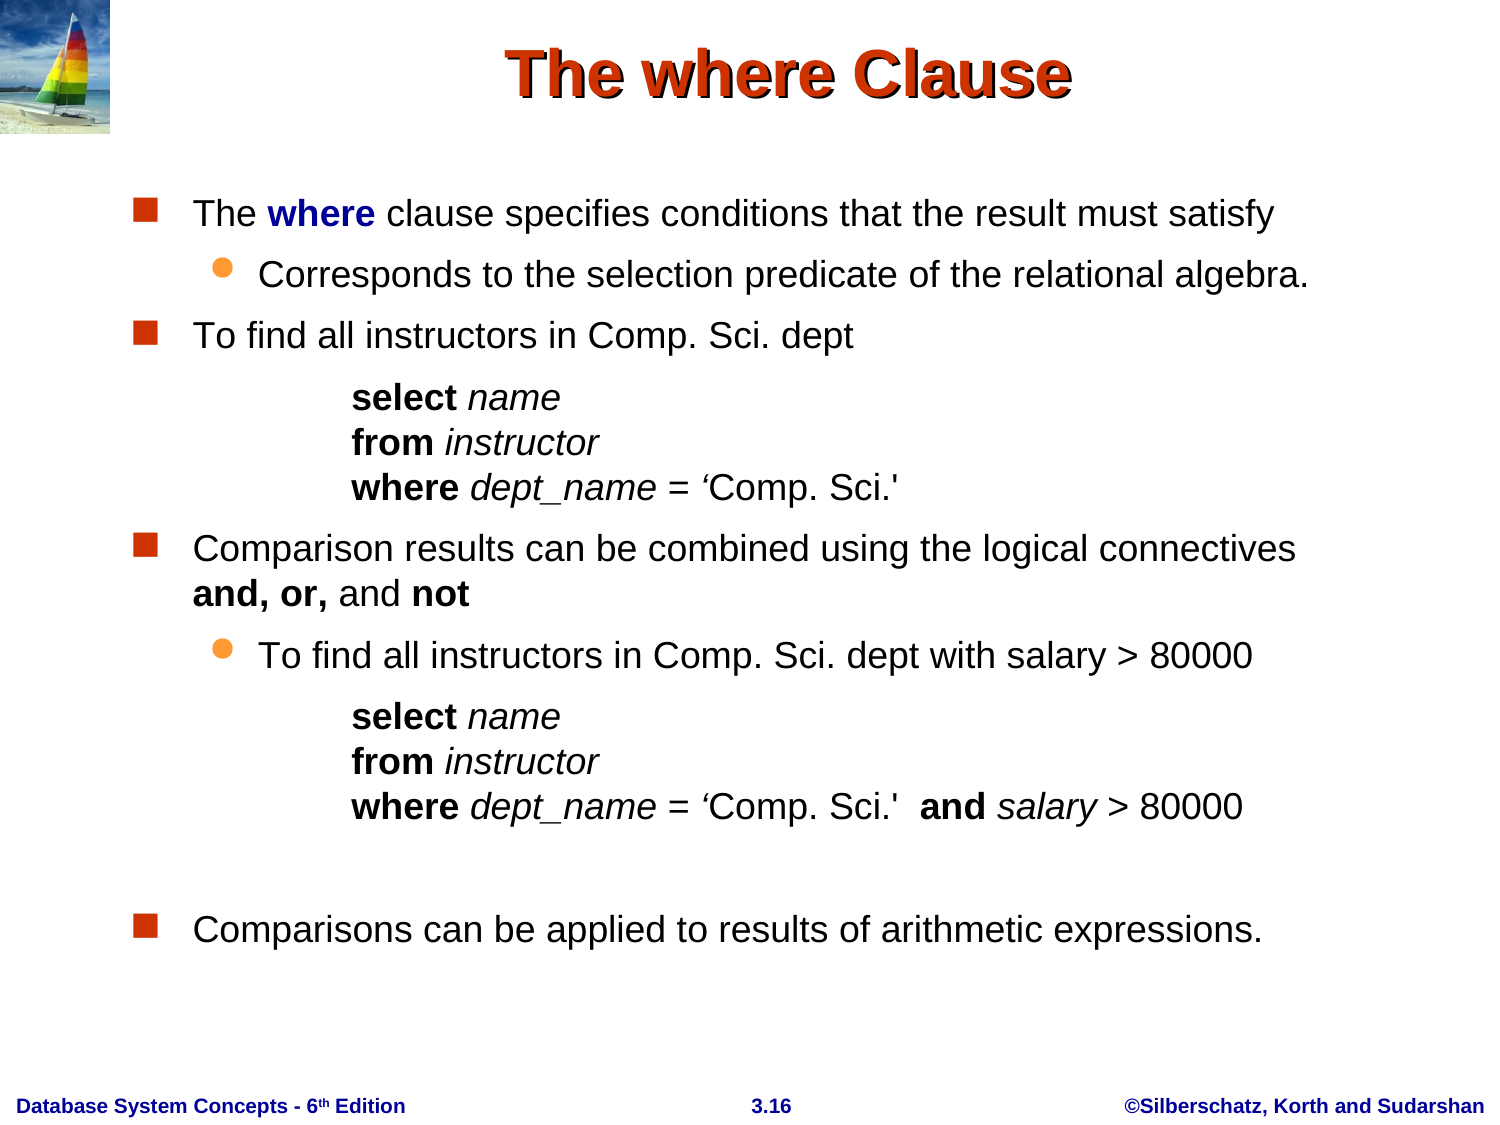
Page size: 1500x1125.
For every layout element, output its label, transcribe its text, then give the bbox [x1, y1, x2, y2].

title The where Clause [125, 19, 1451, 120]
picture [0, 0, 110, 134]
list The where clause specifies conditions that the result must satisfy Corresponds to the selection predicate of the relational algebra. To find all instructors in Comp. Sci. dept select name from instructor where dept_name = ‘Comp. Sci.' Comparison results can be combined using the logical connectives and, or, and not To find all instructors in Comp. Sci. dept with salary > 80000 select name from instructor where dept_name = ‘Comp. Sci.' and salary > 80000 Comparisons can be applied to results of arithmetic expressions. [121, 181, 1346, 982]
